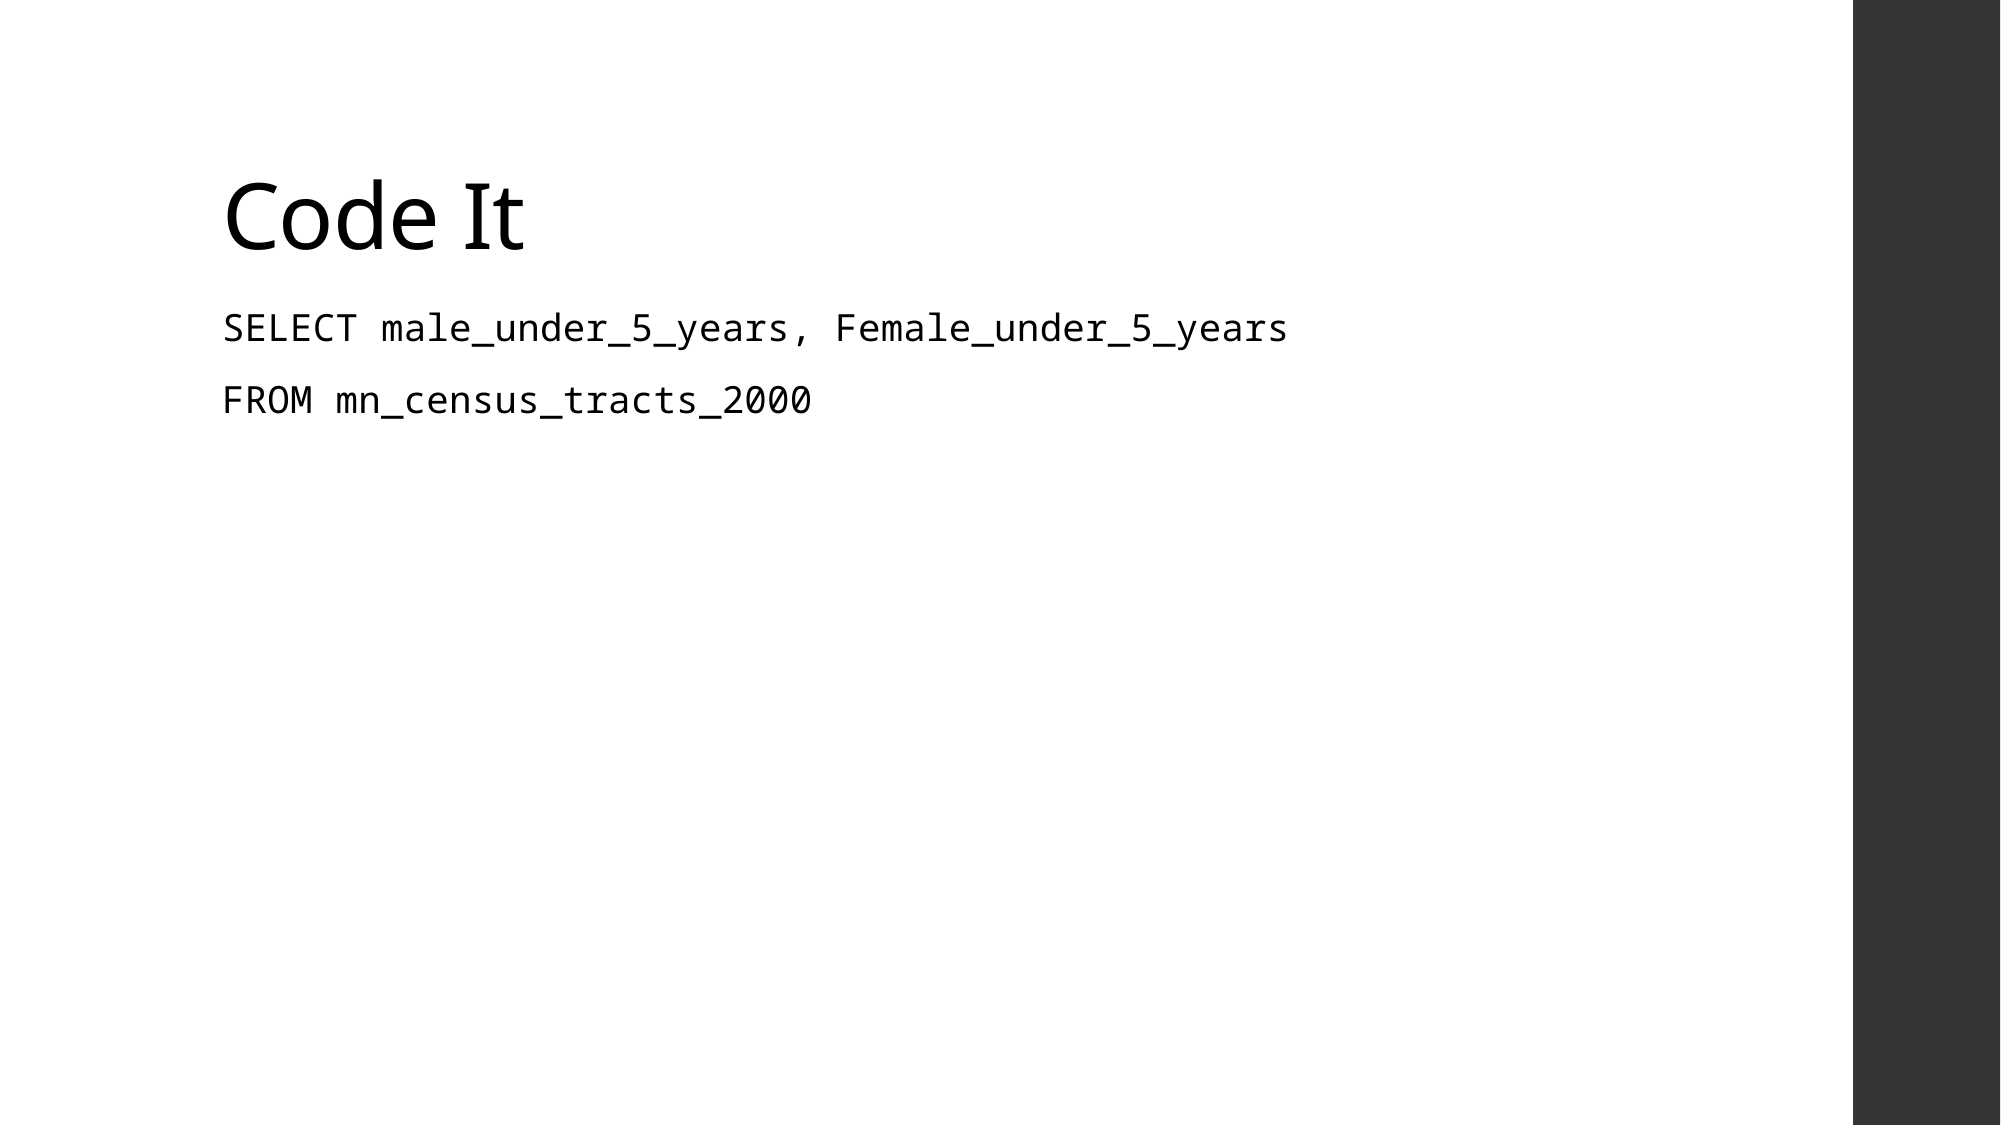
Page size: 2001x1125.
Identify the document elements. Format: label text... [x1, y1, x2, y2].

list SELECT male_under_5_years, Female_under_5_years FROM mn_census_tracts_2000 [206, 299, 1617, 1014]
title Code It [206, 60, 1797, 278]
